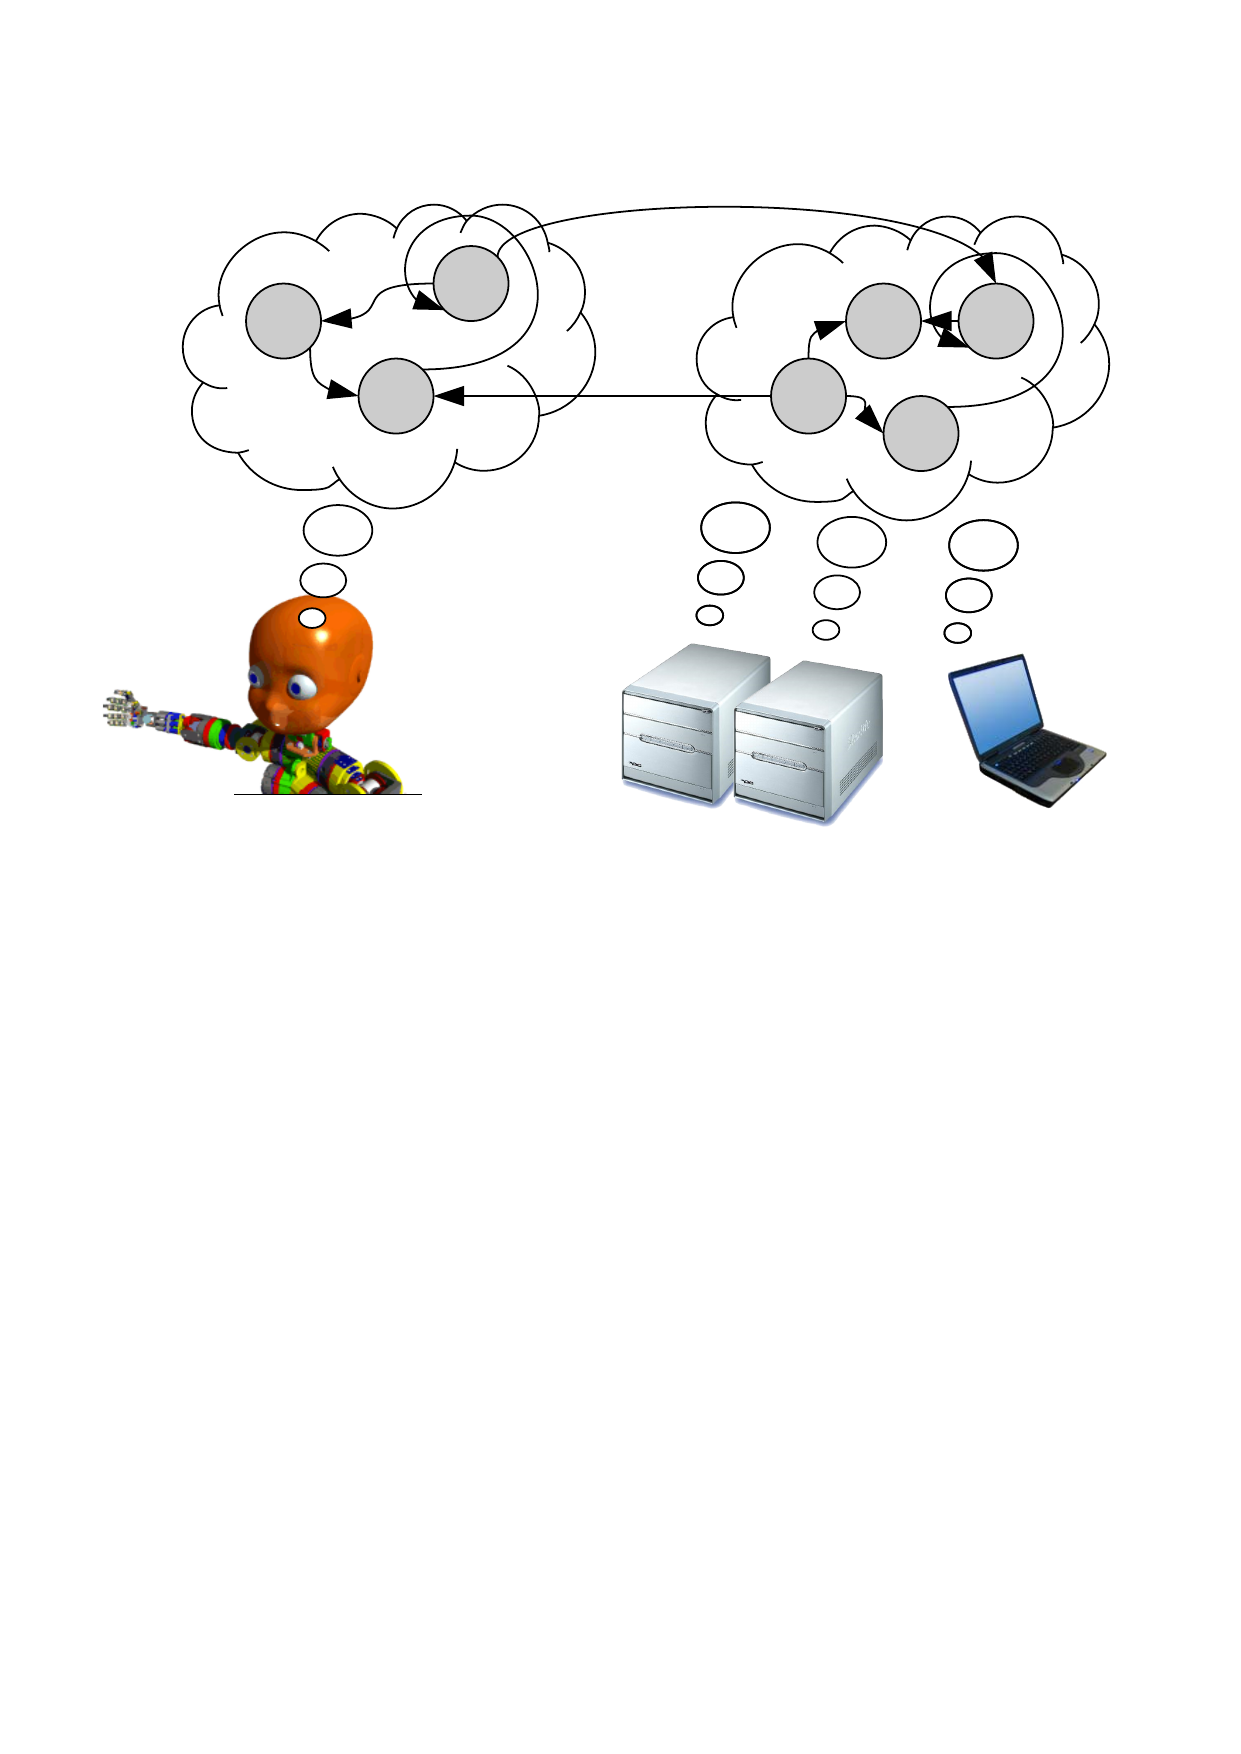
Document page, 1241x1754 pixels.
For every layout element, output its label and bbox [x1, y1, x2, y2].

text_box [945, 578, 992, 613]
text_box [303, 505, 373, 556]
text_box [814, 575, 861, 610]
text_box [817, 516, 887, 568]
text_box [298, 608, 326, 628]
text_box [696, 216, 1110, 521]
picture [96, 583, 472, 794]
text_box [701, 502, 770, 553]
text_box [944, 623, 972, 643]
text_box [949, 520, 1018, 571]
picture [946, 620, 1109, 809]
text_box [697, 560, 744, 595]
text_box [182, 204, 596, 509]
text_box [696, 605, 724, 626]
picture [621, 642, 883, 827]
text_box [473, 204, 541, 235]
text_box [300, 563, 347, 598]
text_box [812, 620, 840, 640]
